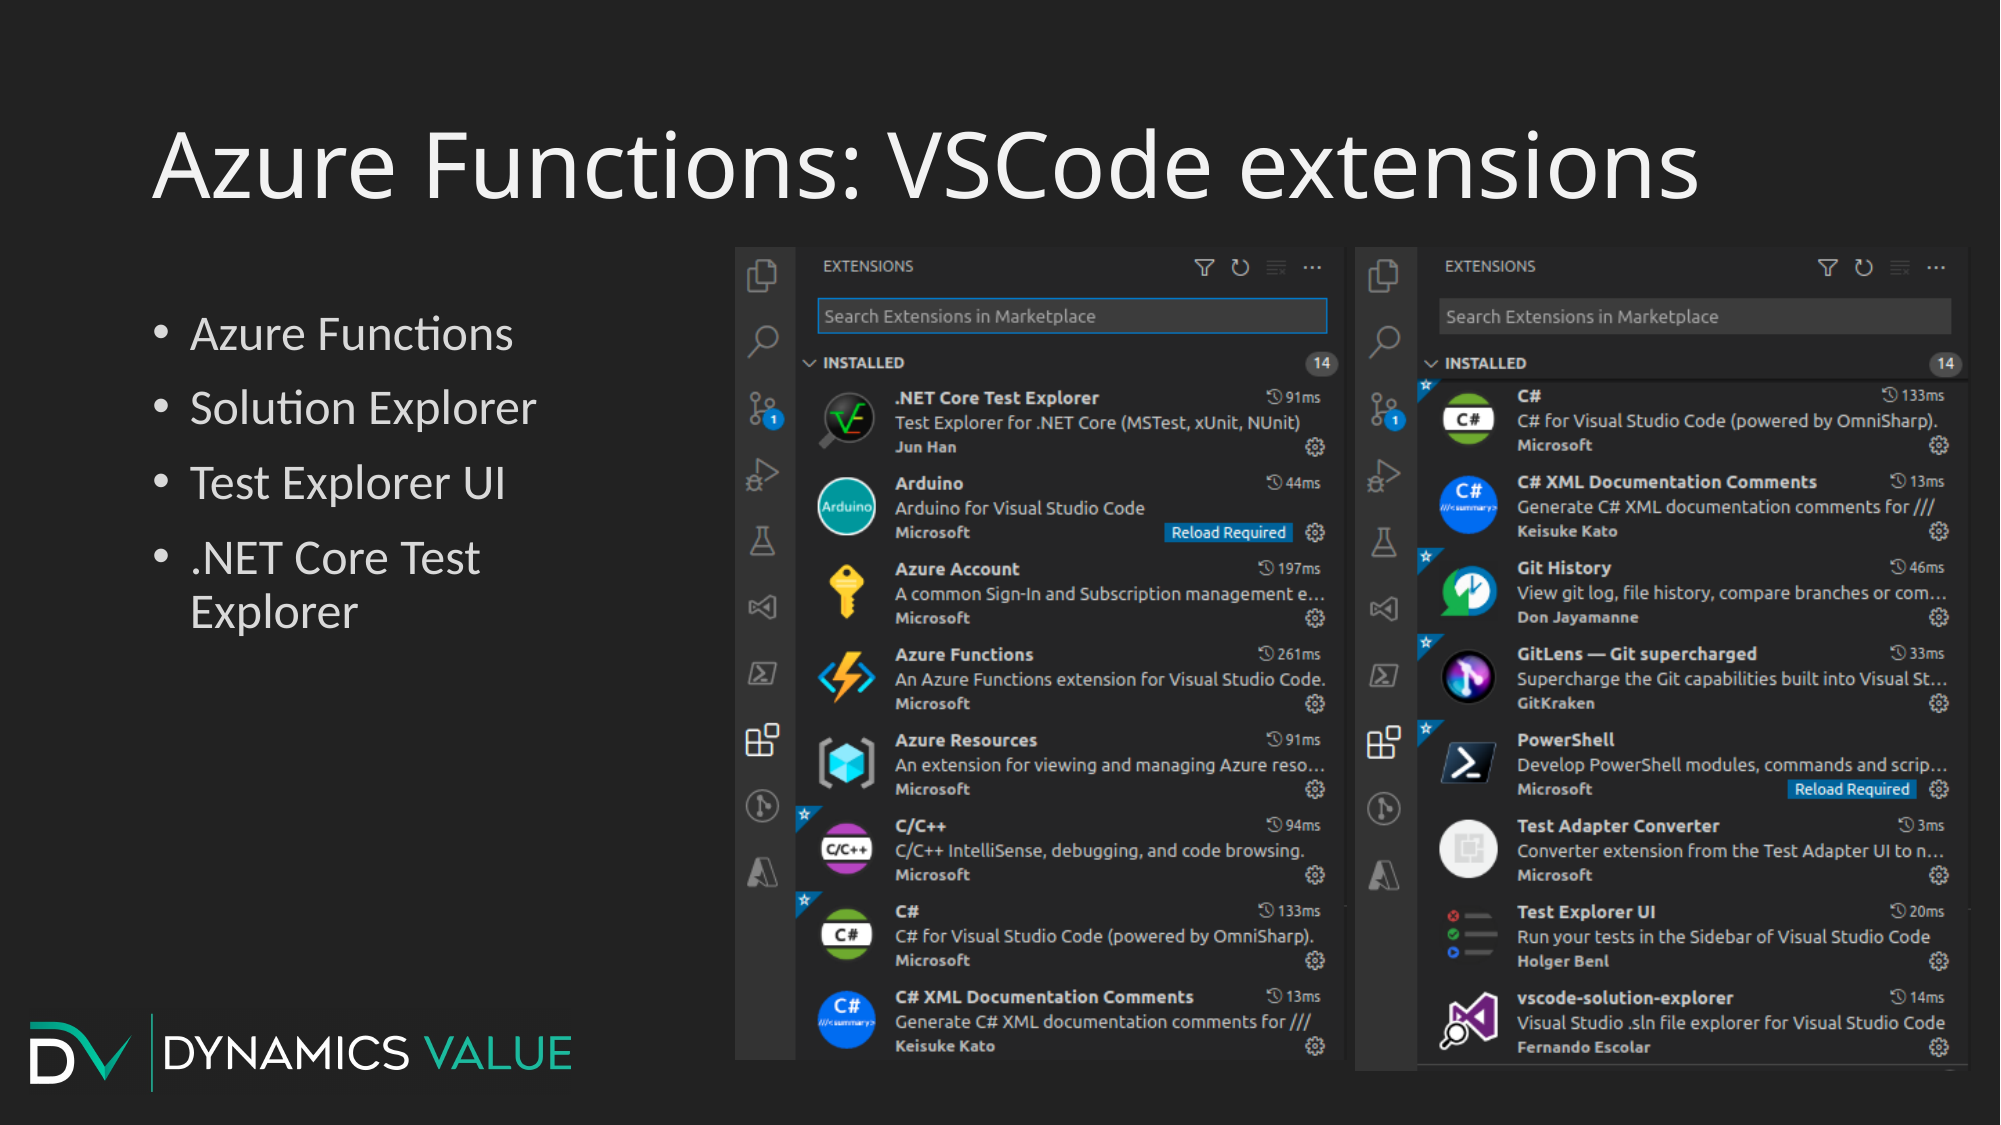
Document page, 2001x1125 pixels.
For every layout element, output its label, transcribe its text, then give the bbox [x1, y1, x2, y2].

text_box Azure Functions Solution Explorer Test Explorer UI .NET Core Test Explorer [137, 299, 674, 1013]
picture [735, 247, 1347, 1060]
text_box Azure Functions: VSCode extensions [137, 59, 1863, 277]
picture [29, 1008, 571, 1095]
picture [1355, 247, 1971, 1071]
